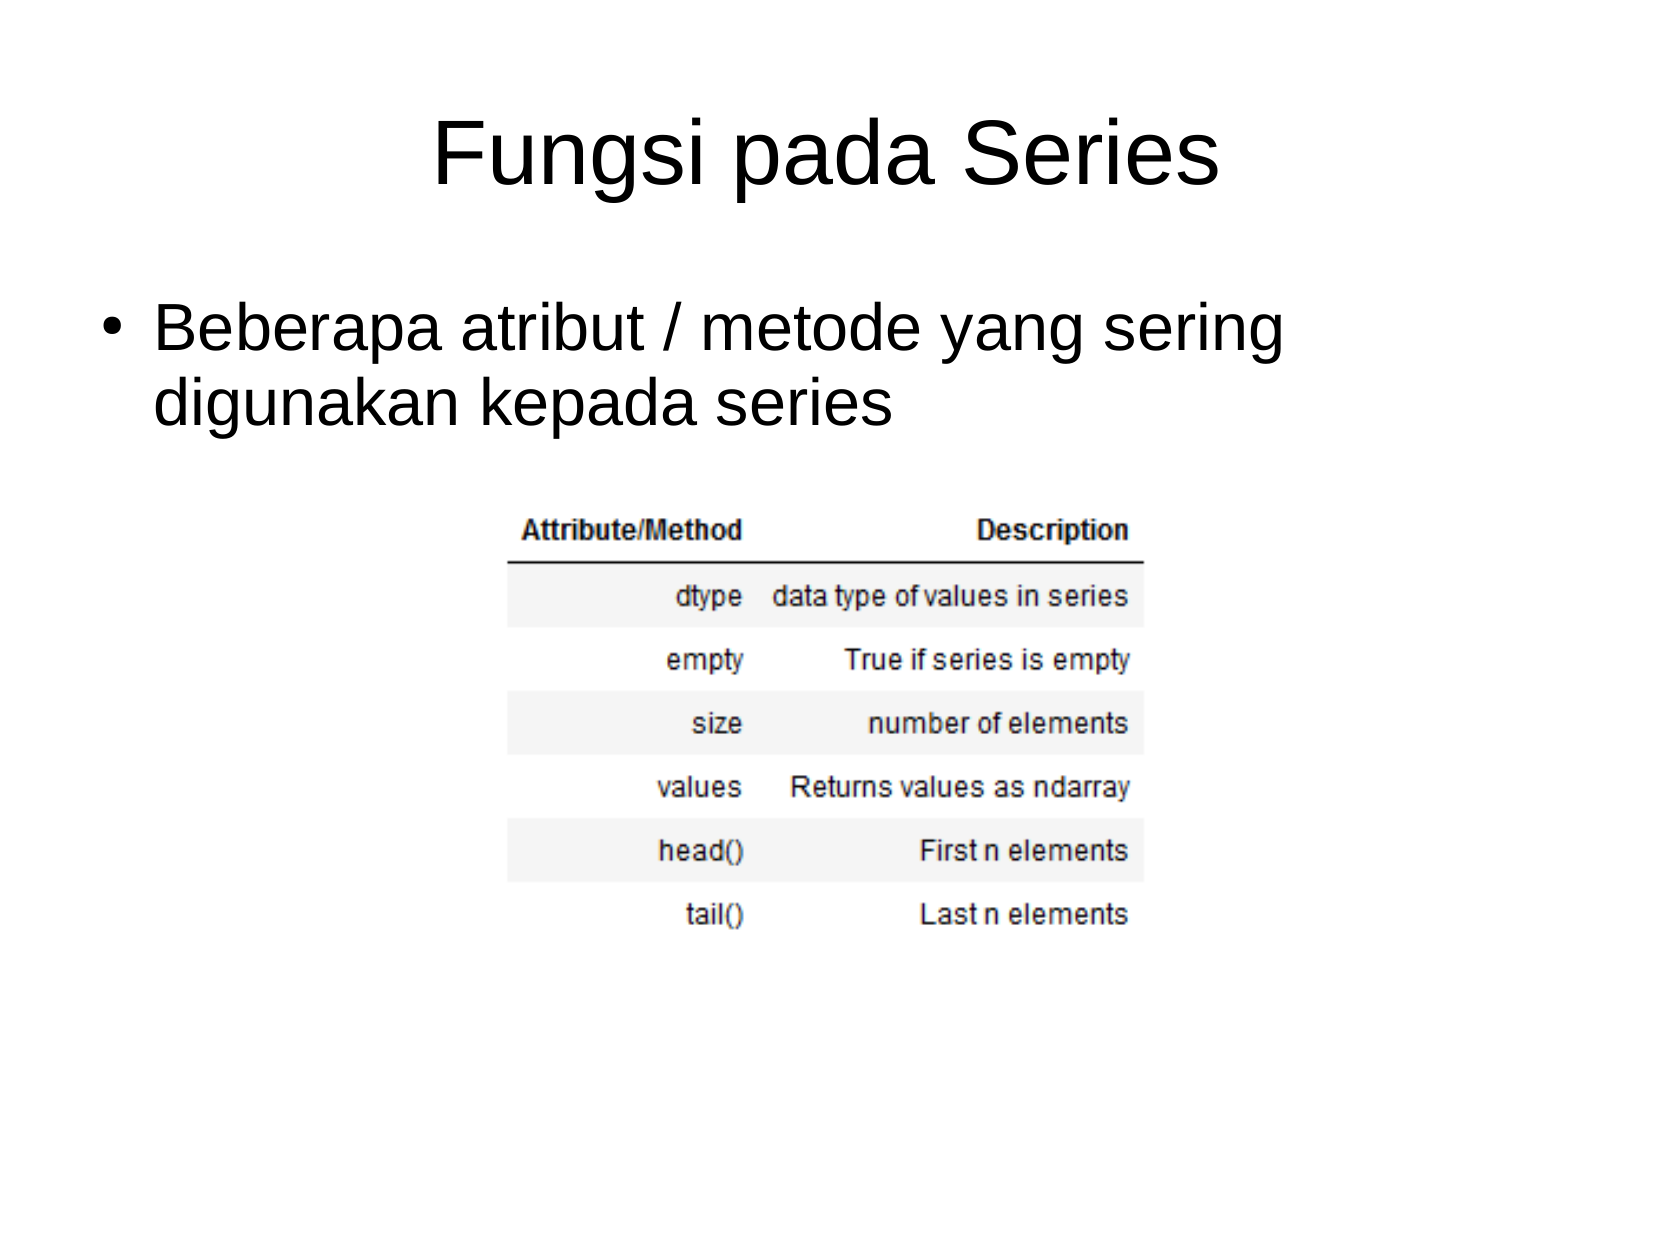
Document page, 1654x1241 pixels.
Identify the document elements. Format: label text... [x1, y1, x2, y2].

picture [494, 477, 1161, 958]
title Fungsi pada Series [82, 49, 1571, 257]
list Beberapa atribut / metode yang sering digunakan kepada series [82, 290, 1571, 1010]
